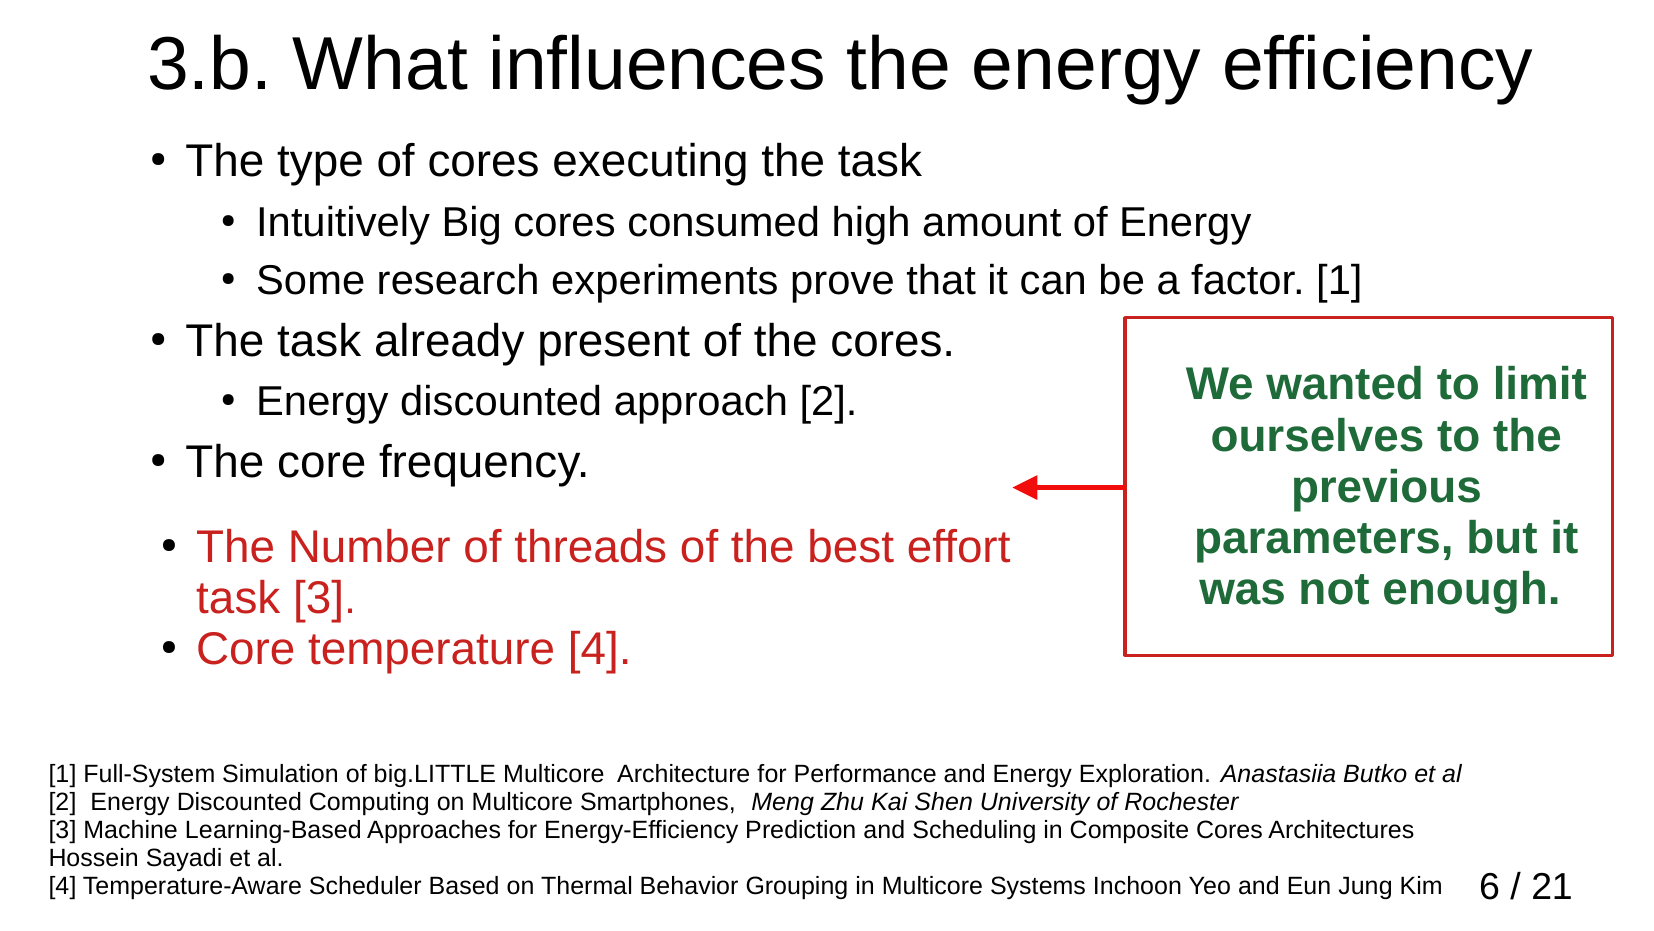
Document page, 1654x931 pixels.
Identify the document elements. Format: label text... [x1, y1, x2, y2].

subtitle The type of cores executing the task Intuitively Big cores consumed high amount of Energy Some research experiments prove that it can be a factor. [1] The task already present of the cores. Energy discounted approach [2]. The core frequency. [150, 135, 1613, 488]
text_box We wanted to limit ourselves to the previous parameters, but it was not enough. [1124, 317, 1613, 656]
title 3.b. What influences the energy efficiency [106, 0, 1576, 137]
text_box The Number of threads of the best effort task [3]. Core temperature [4]. [146, 513, 1088, 729]
text_box [1] Full-System Simulation of big.LITTLE Multicore Architecture for Performance and Energy Exploration. Anastasiia Butko et al [2] Energy Discounted Computing on Multicore Smartphones, Meng Zhu Kai Shen University of Rochester [3] Machine Learning-Based Approaches for Energy-Efficiency Prediction and Scheduling in Composite Cores Architectures Hossein Sayadi et al. [4] Temperature-Aware Scheduler Based on Thermal Behavior Grouping in Multicore Systems Inchoon Yeo and Eun Jung Kim [33, 752, 1501, 931]
text_box 6 / 21 [1501, 858, 1652, 929]
